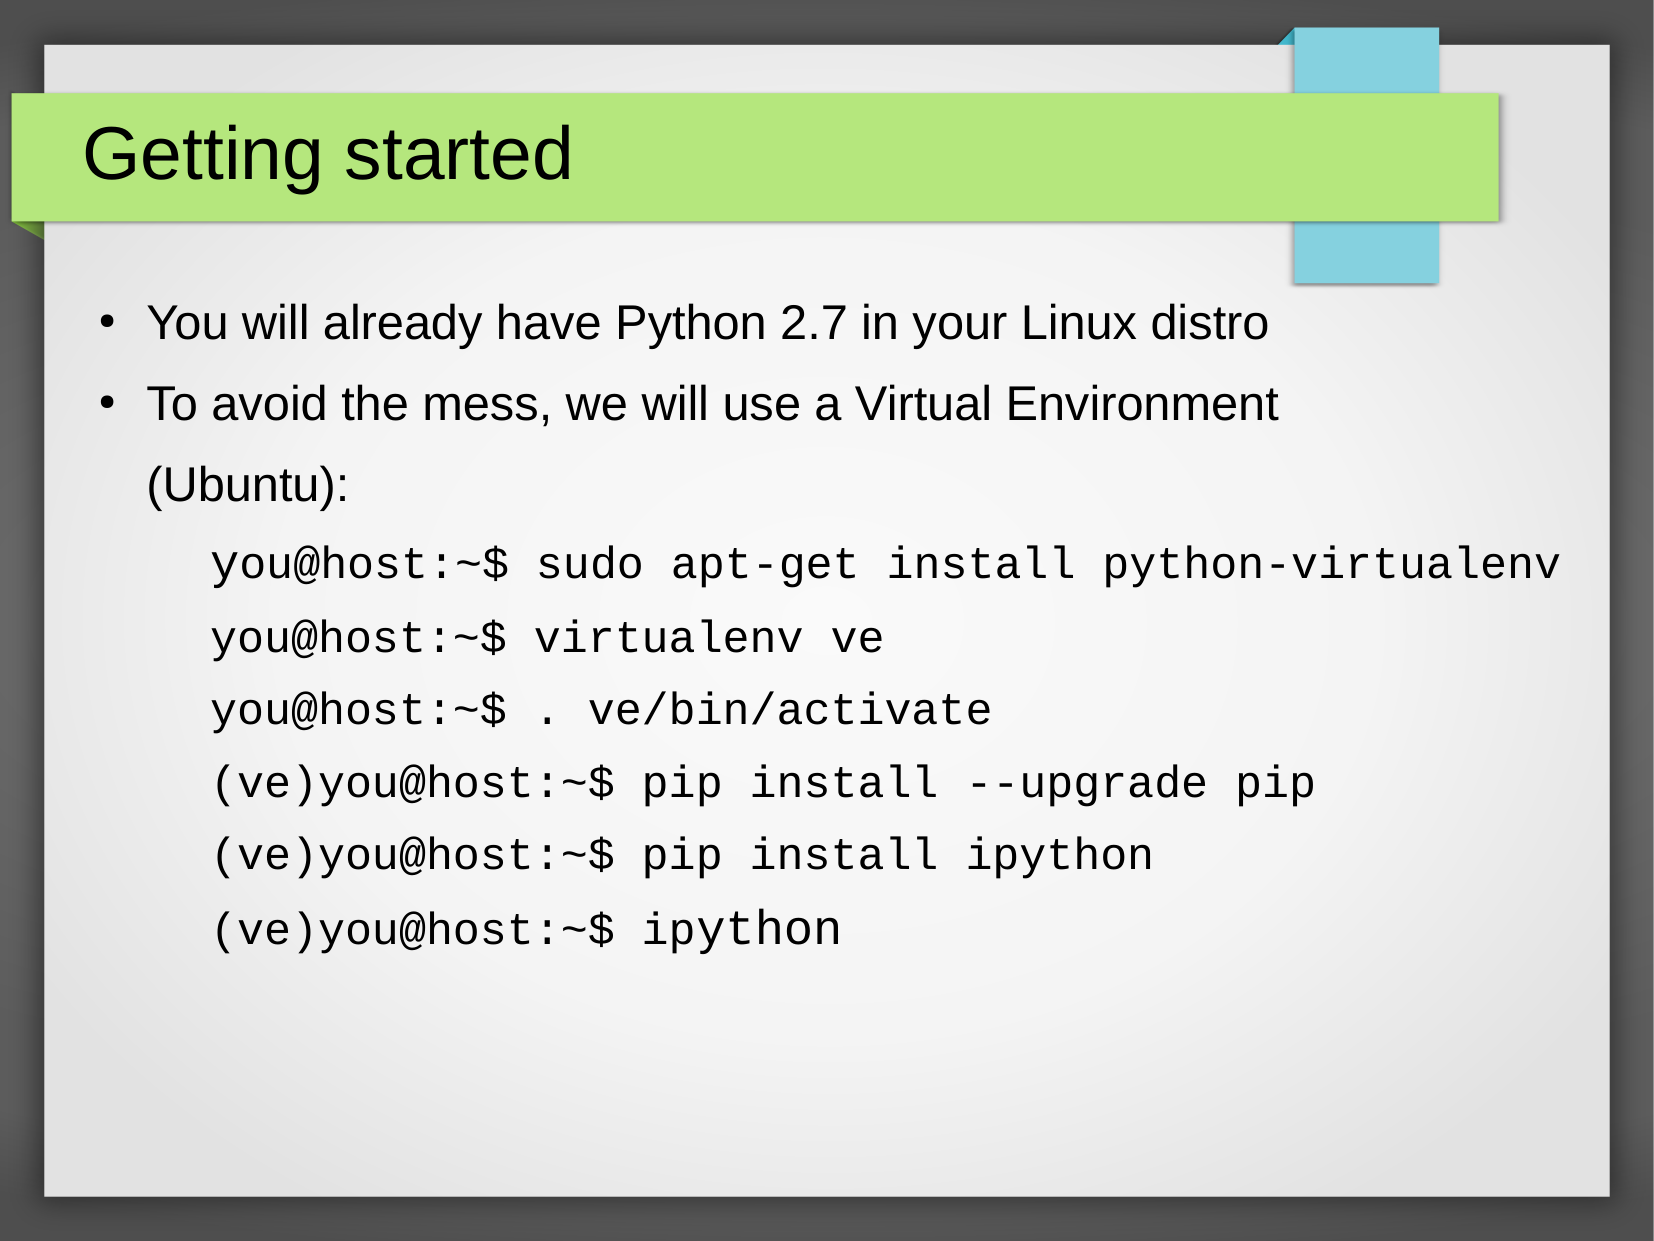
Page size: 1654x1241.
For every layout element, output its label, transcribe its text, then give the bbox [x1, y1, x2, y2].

picture [0, 0, 1654, 1241]
title Getting started [82, 94, 1264, 213]
list You will already have Python 2.7 in your Linux distro To avoid the mess, we will use a Virtual Environment (Ubuntu): you@host:~$ sudo apt-get install python-virtualenv you@host:~$ virtualenv ve you@host:~$ . ve/bin/activate (ve)you@host:~$ pip install --upgrade pip (ve)you@host:~$ pip install ipython (ve)you@host:~$ ipython [82, 295, 1571, 1015]
